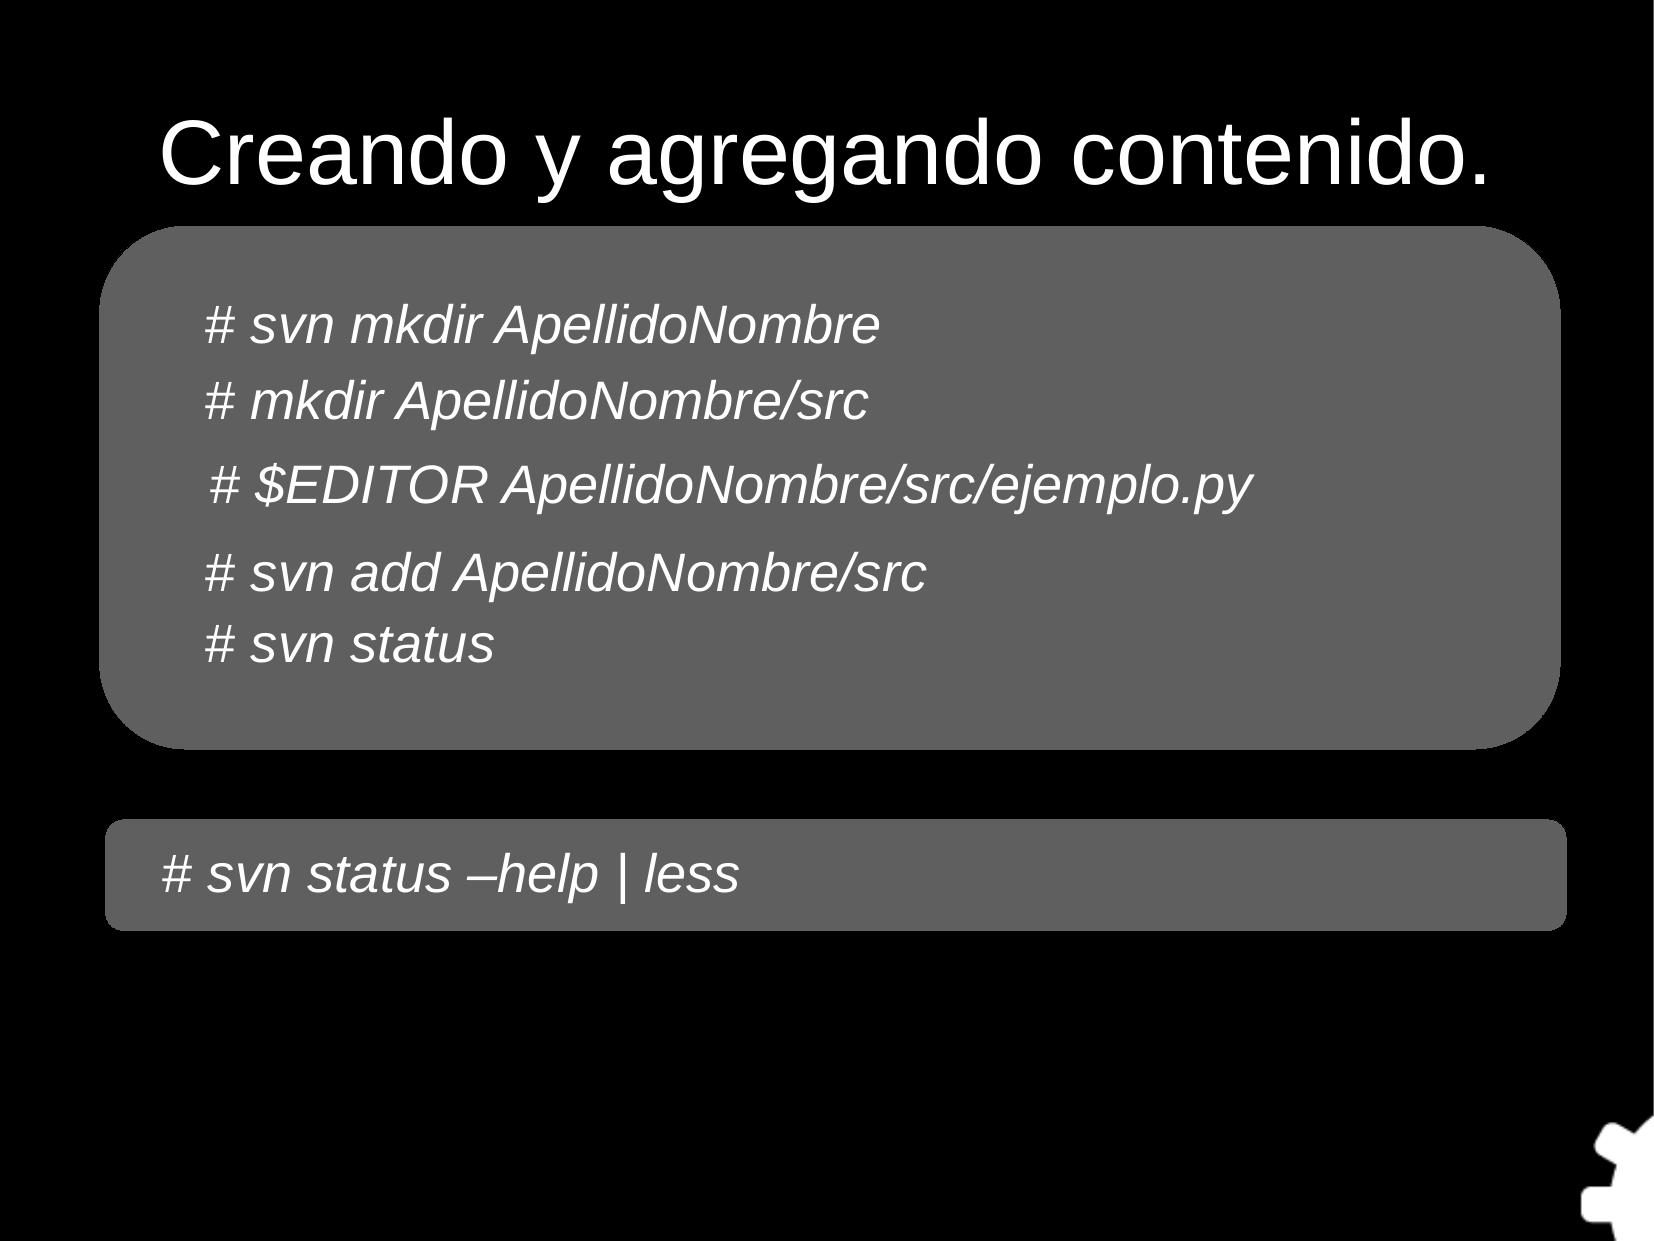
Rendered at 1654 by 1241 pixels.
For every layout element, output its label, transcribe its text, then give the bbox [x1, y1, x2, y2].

text_box # $EDITOR ApellidoNombre/src/ejemplo.py [195, 446, 1577, 523]
picture [0, 0, 1654, 1241]
text_box # mkdir ApellidoNombre/src [190, 363, 1388, 439]
text_box # svn status [190, 606, 1388, 682]
text_box # svn status –help | less [147, 836, 1530, 912]
title Creando y agregando contenido. [82, 49, 1571, 257]
text_box [98, 225, 1562, 751]
text_box # svn mkdir ApellidoNombre [190, 287, 1388, 363]
text_box [104, 818, 1568, 932]
text_box # svn add ApellidoNombre/src [190, 535, 1388, 606]
